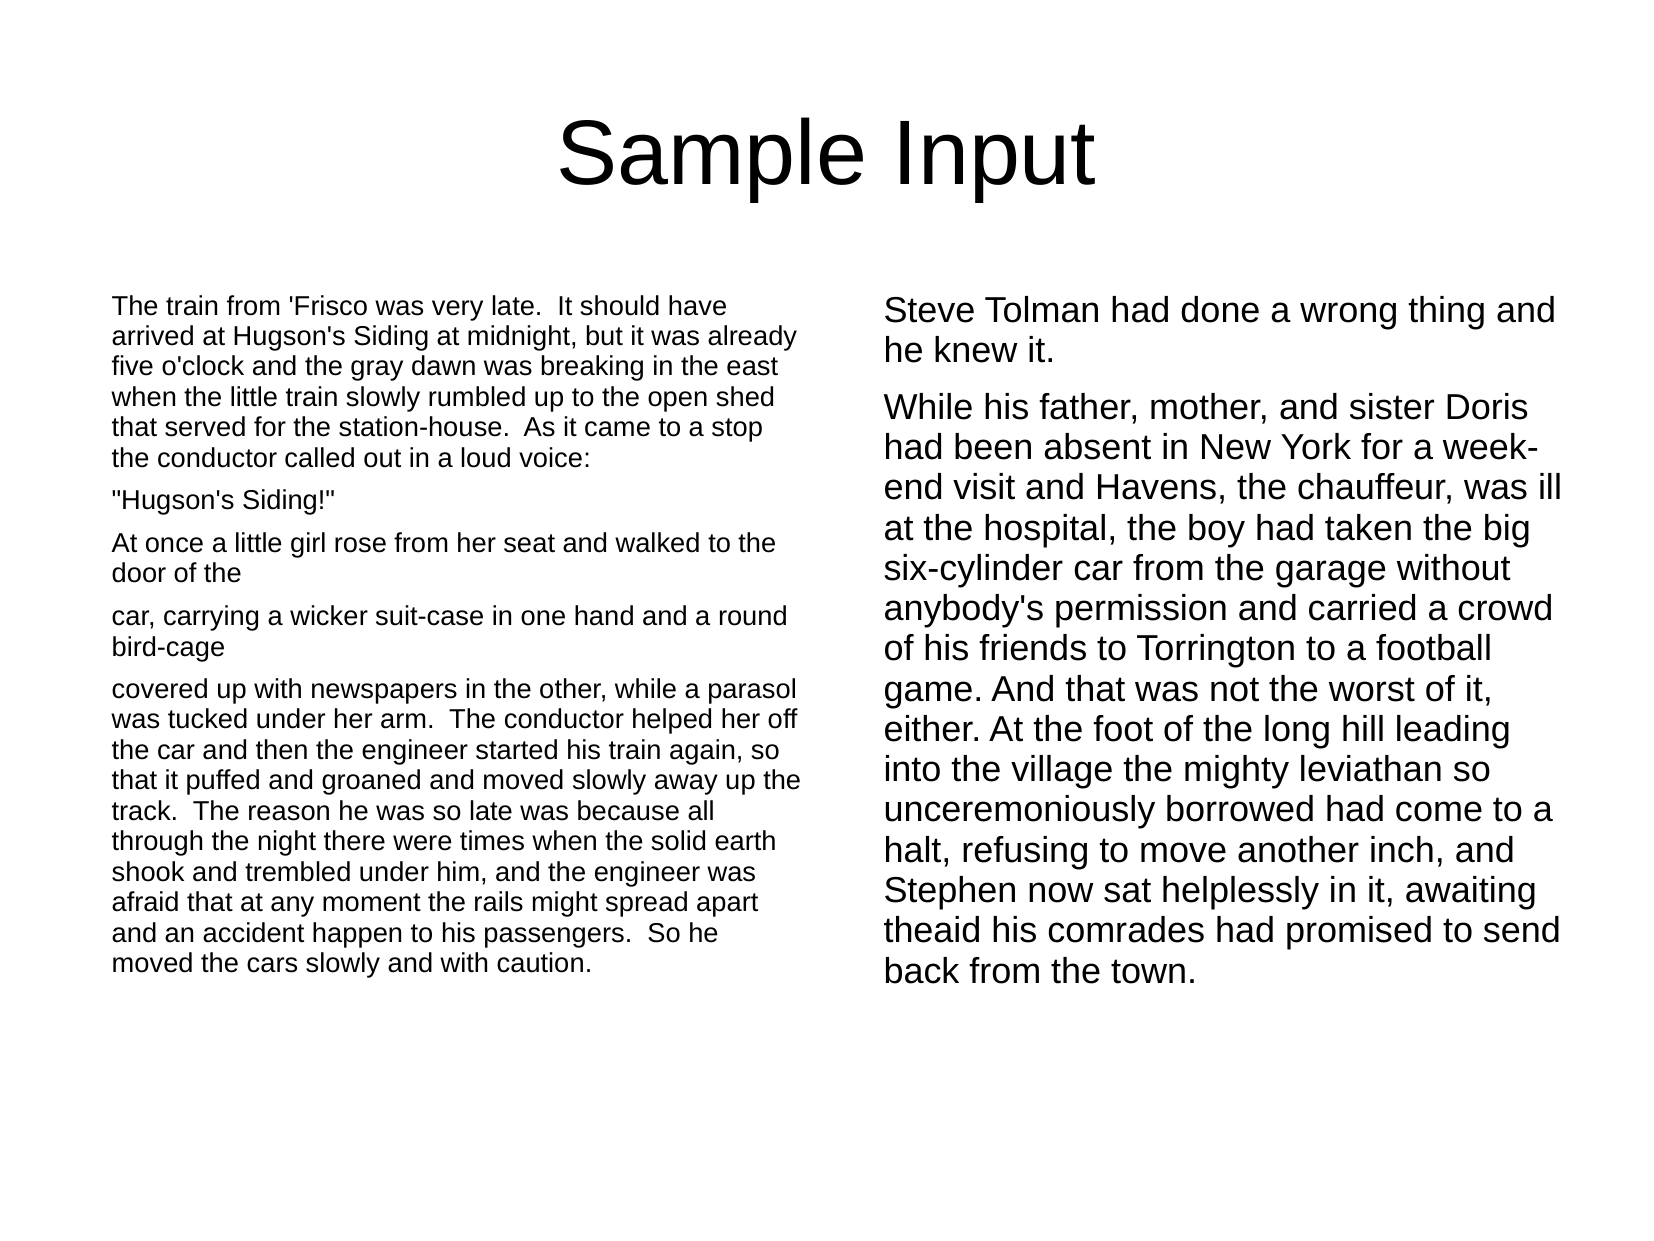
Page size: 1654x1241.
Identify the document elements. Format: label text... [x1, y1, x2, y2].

list Steve Tolman had done a wrong thing and he knew it. While his father, mother, and sister Doris had been absent in New York for a week-end visit and Havens, the chauffeur, was ill at the hospital, the boy had taken the big six-cylinder car from the garage without anybody's permission and carried a crowd of his friends to Torrington to a football game. And that was not the worst of it, either. At the foot of the long hill leading into the village the mighty leviathan so unceremoniously borrowed had come to a halt, refusing to move another inch, and Stephen now sat helplessly in it, awaiting theaid his comrades had promised to send back from the town. [845, 290, 1572, 1010]
list The train from 'Frisco was very late. It should have arrived at Hugson's Siding at midnight, but it was already five o'clock and the gray dawn was breaking in the east when the little train slowly rumbled up to the open shed that served for the station-house. As it came to a stop the conductor called out in a loud voice: "Hugson's Siding!" At once a little girl rose from her seat and walked to the door of the car, carrying a wicker suit-case in one hand and a round bird-cage covered up with newspapers in the other, while a parasol was tucked under her arm. The conductor helped her off the car and then the engineer started his train again, so that it puffed and groaned and moved slowly away up the track. The reason he was so late was because all through the night there were times when the solid earth shook and trembled under him, and the engineer was afraid that at any moment the rails might spread apart and an accident happen to his passengers. So he moved the cars slowly and with caution. [82, 290, 809, 1010]
title Sample Input [82, 49, 1571, 257]
